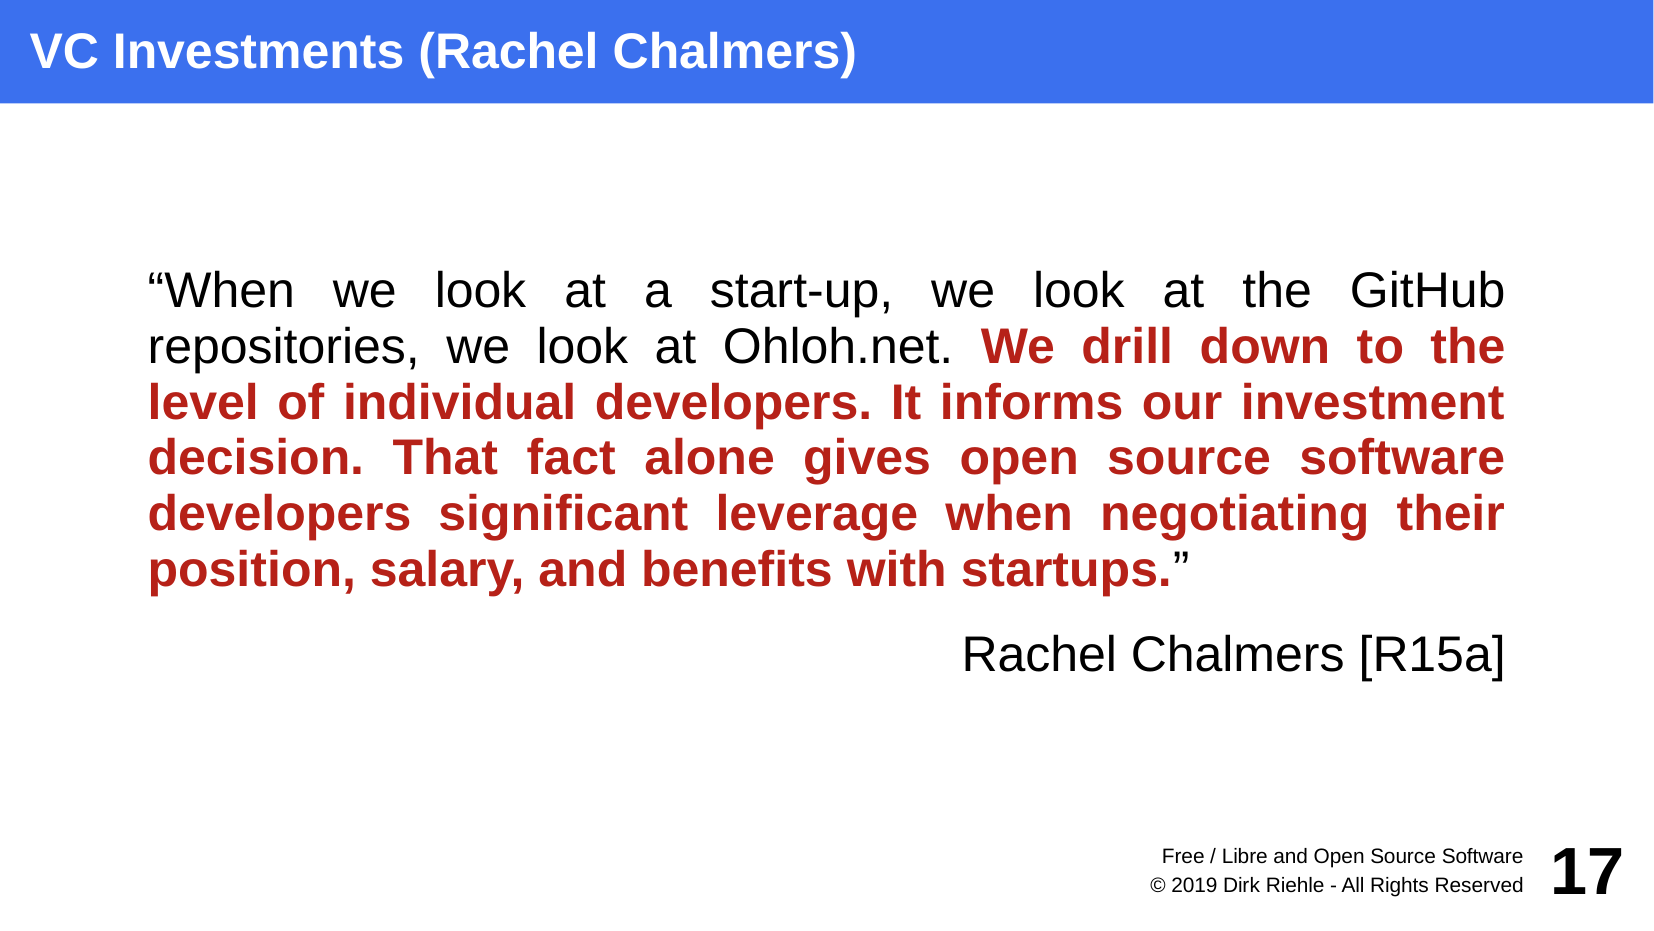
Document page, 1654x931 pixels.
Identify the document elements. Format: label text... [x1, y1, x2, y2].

title VC Investments (Rachel Chalmers) [0, 0, 1654, 104]
subtitle “When we look at a start-up, we look at the GitHub repositories, we look at Ohloh.net. We drill down to the level of individual developers. It informs our investment decision. That fact alone gives open source software developers significant leverage when negotiating their position, salary, and benefits with startups.” Rachel Chalmers [R15a] [29, 132, 1625, 813]
